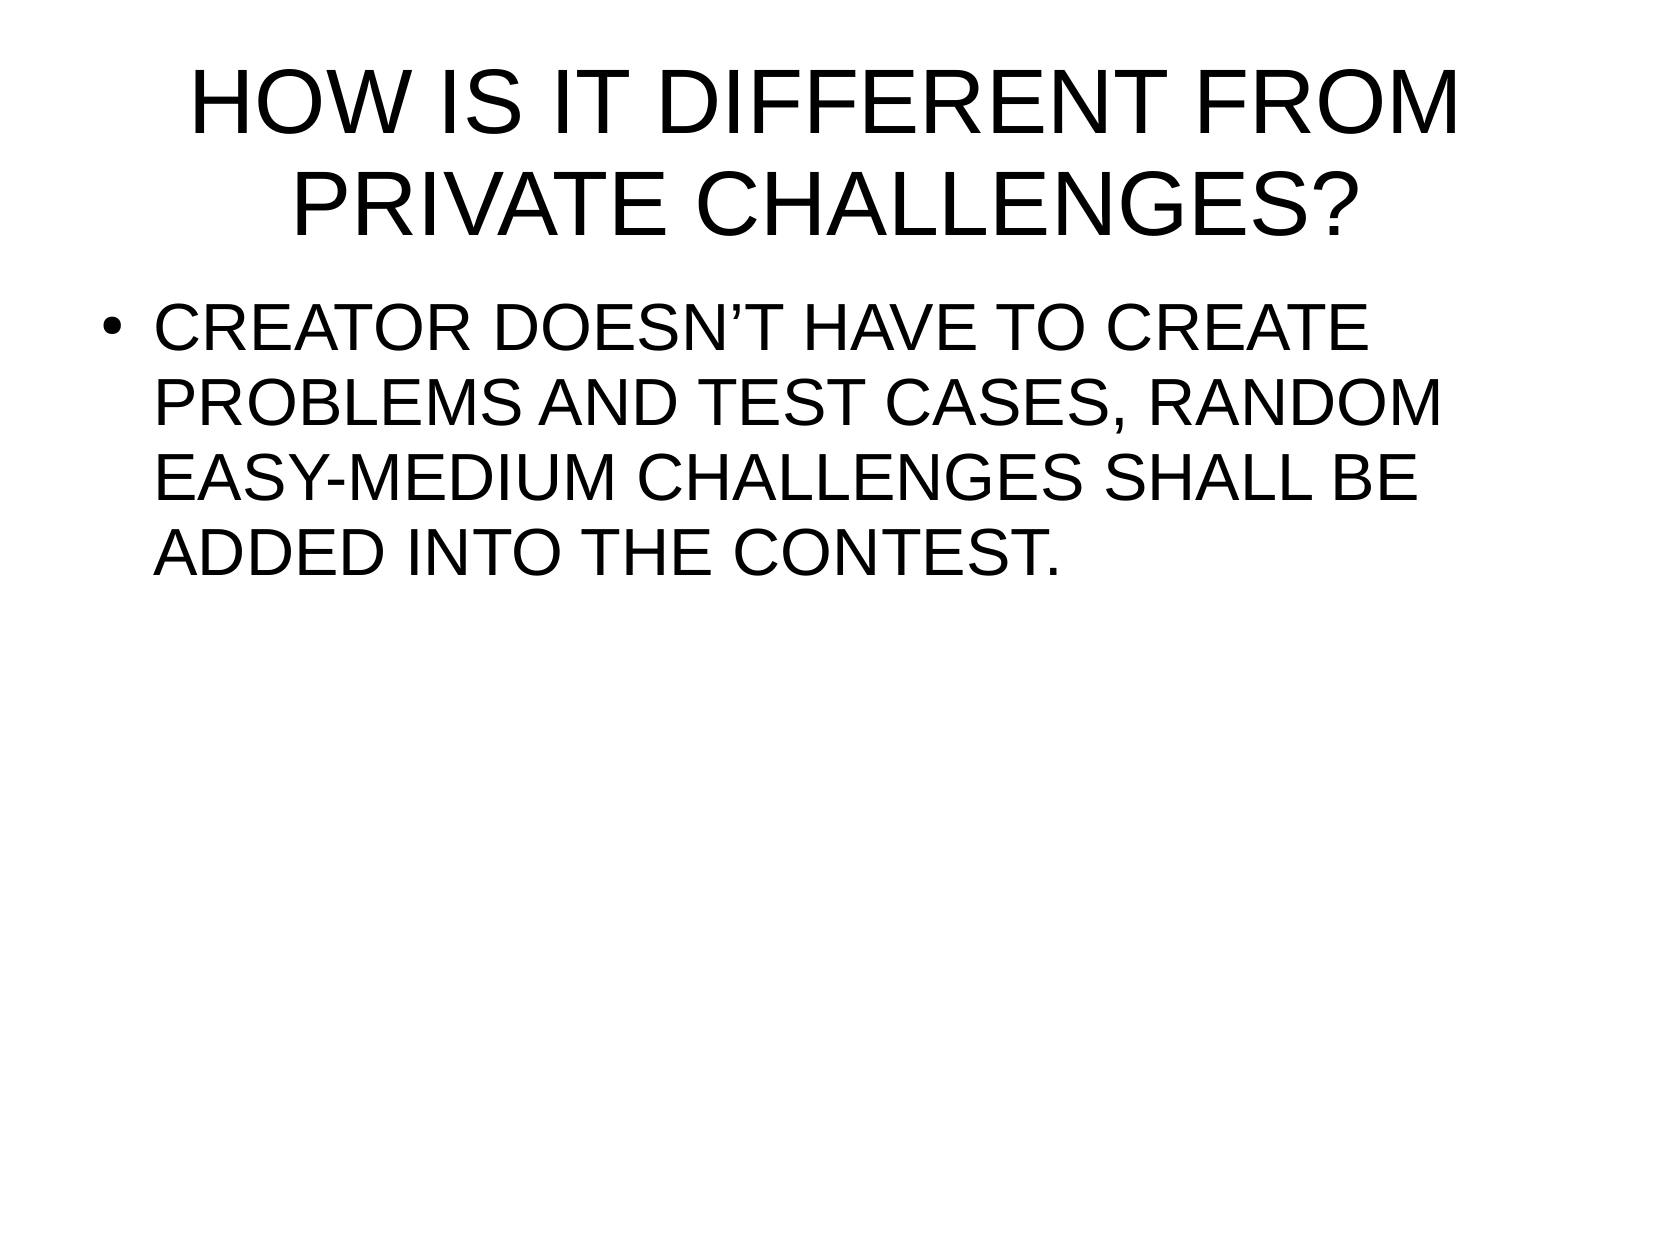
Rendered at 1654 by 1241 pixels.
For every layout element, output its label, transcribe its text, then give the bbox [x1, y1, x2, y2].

list CREATOR DOESN’T HAVE TO CREATE PROBLEMS AND TEST CASES, RANDOM EASY-MEDIUM CHALLENGES SHALL BE ADDED INTO THE CONTEST. [82, 290, 1571, 1010]
title HOW IS IT DIFFERENT FROM PRIVATE CHALLENGES? [82, 49, 1571, 257]
